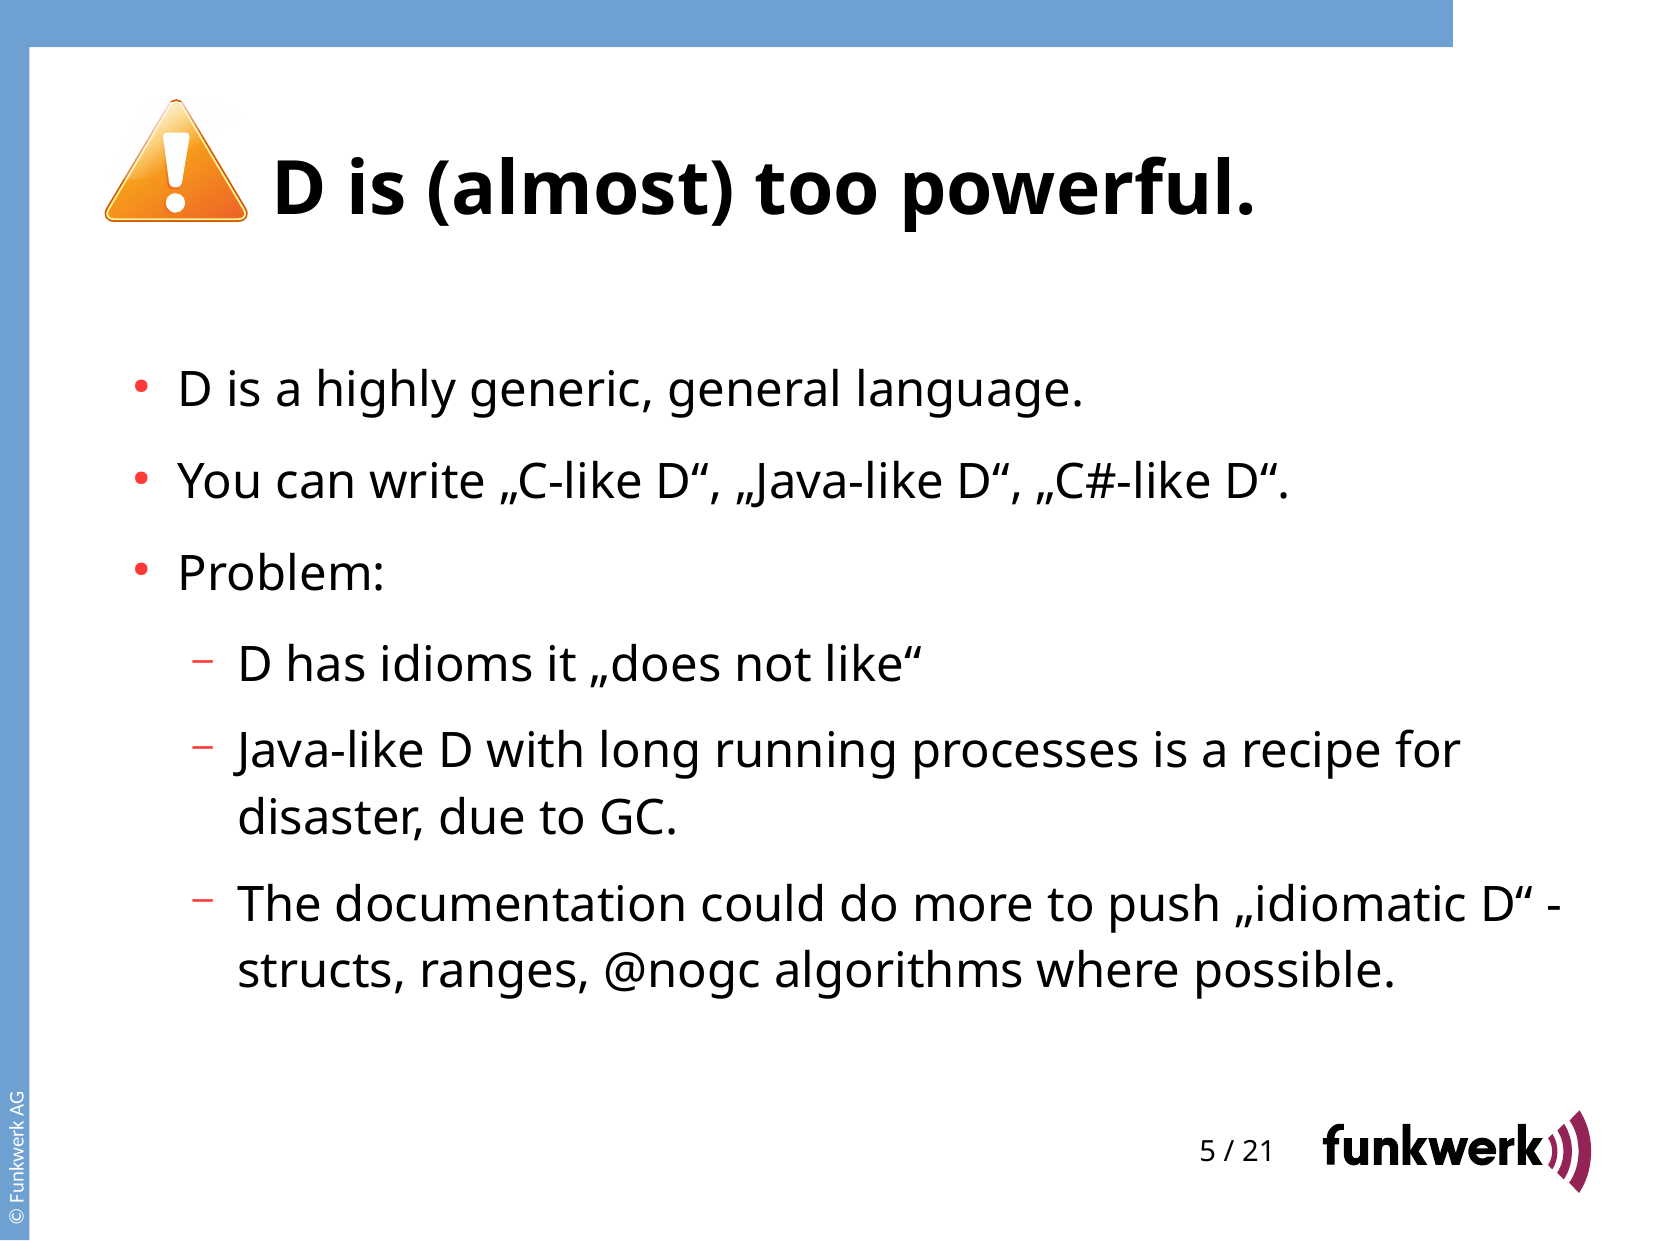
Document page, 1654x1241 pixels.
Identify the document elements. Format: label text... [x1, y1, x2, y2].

list D is a highly generic, general language. You can write „C-like D“, „Java-like D“, „C#-like D“. Problem: D has idioms it „does not like“ Java-like D with long running processes is a recipe for disaster, due to GC. The documentation could do more to push „idiomatic D“ - structs, ranges, @nogc algorithms where possible. [118, 354, 1571, 1010]
title D is (almost) too powerful. [271, 47, 1453, 237]
